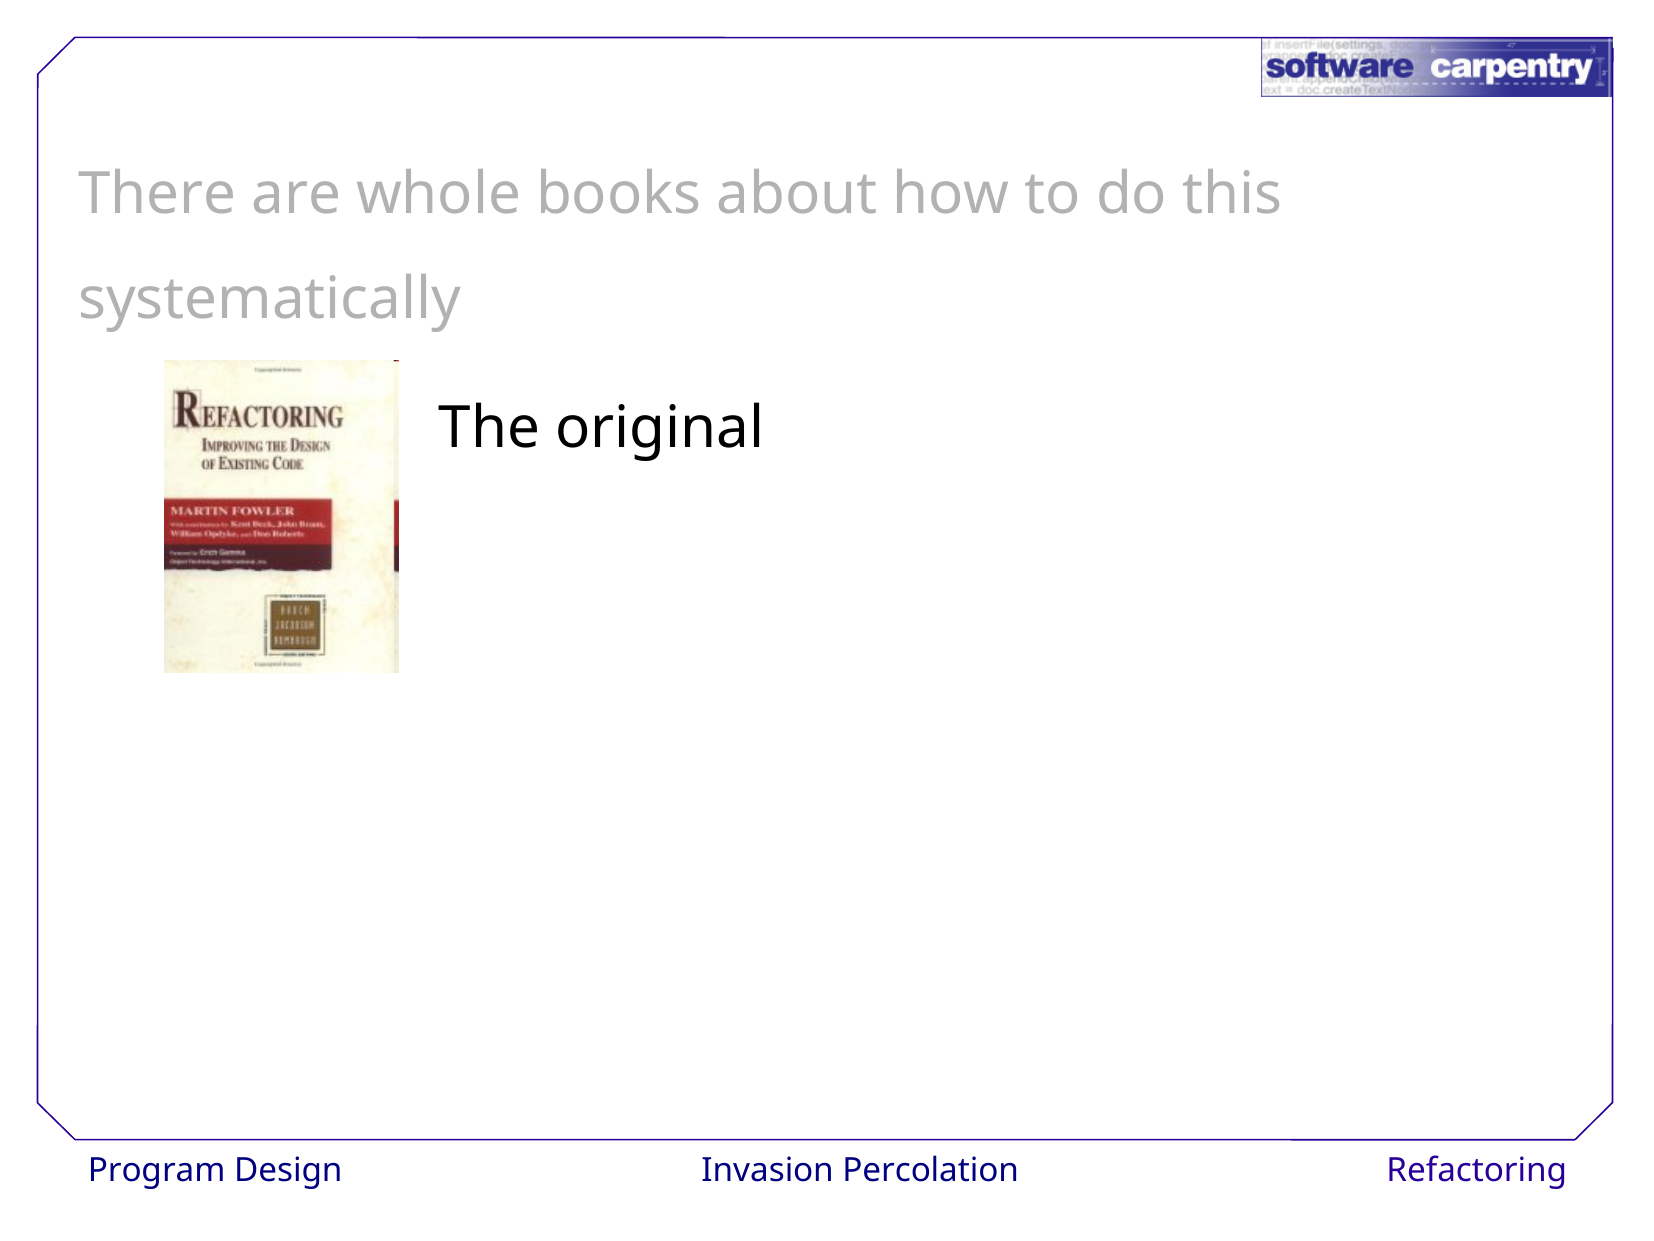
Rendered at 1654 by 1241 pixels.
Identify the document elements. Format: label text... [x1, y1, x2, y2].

text_box There are whole books about how to do this systematically [63, 112, 1448, 338]
picture [164, 360, 399, 673]
text_box The original [424, 346, 929, 467]
picture [1261, 39, 1613, 97]
